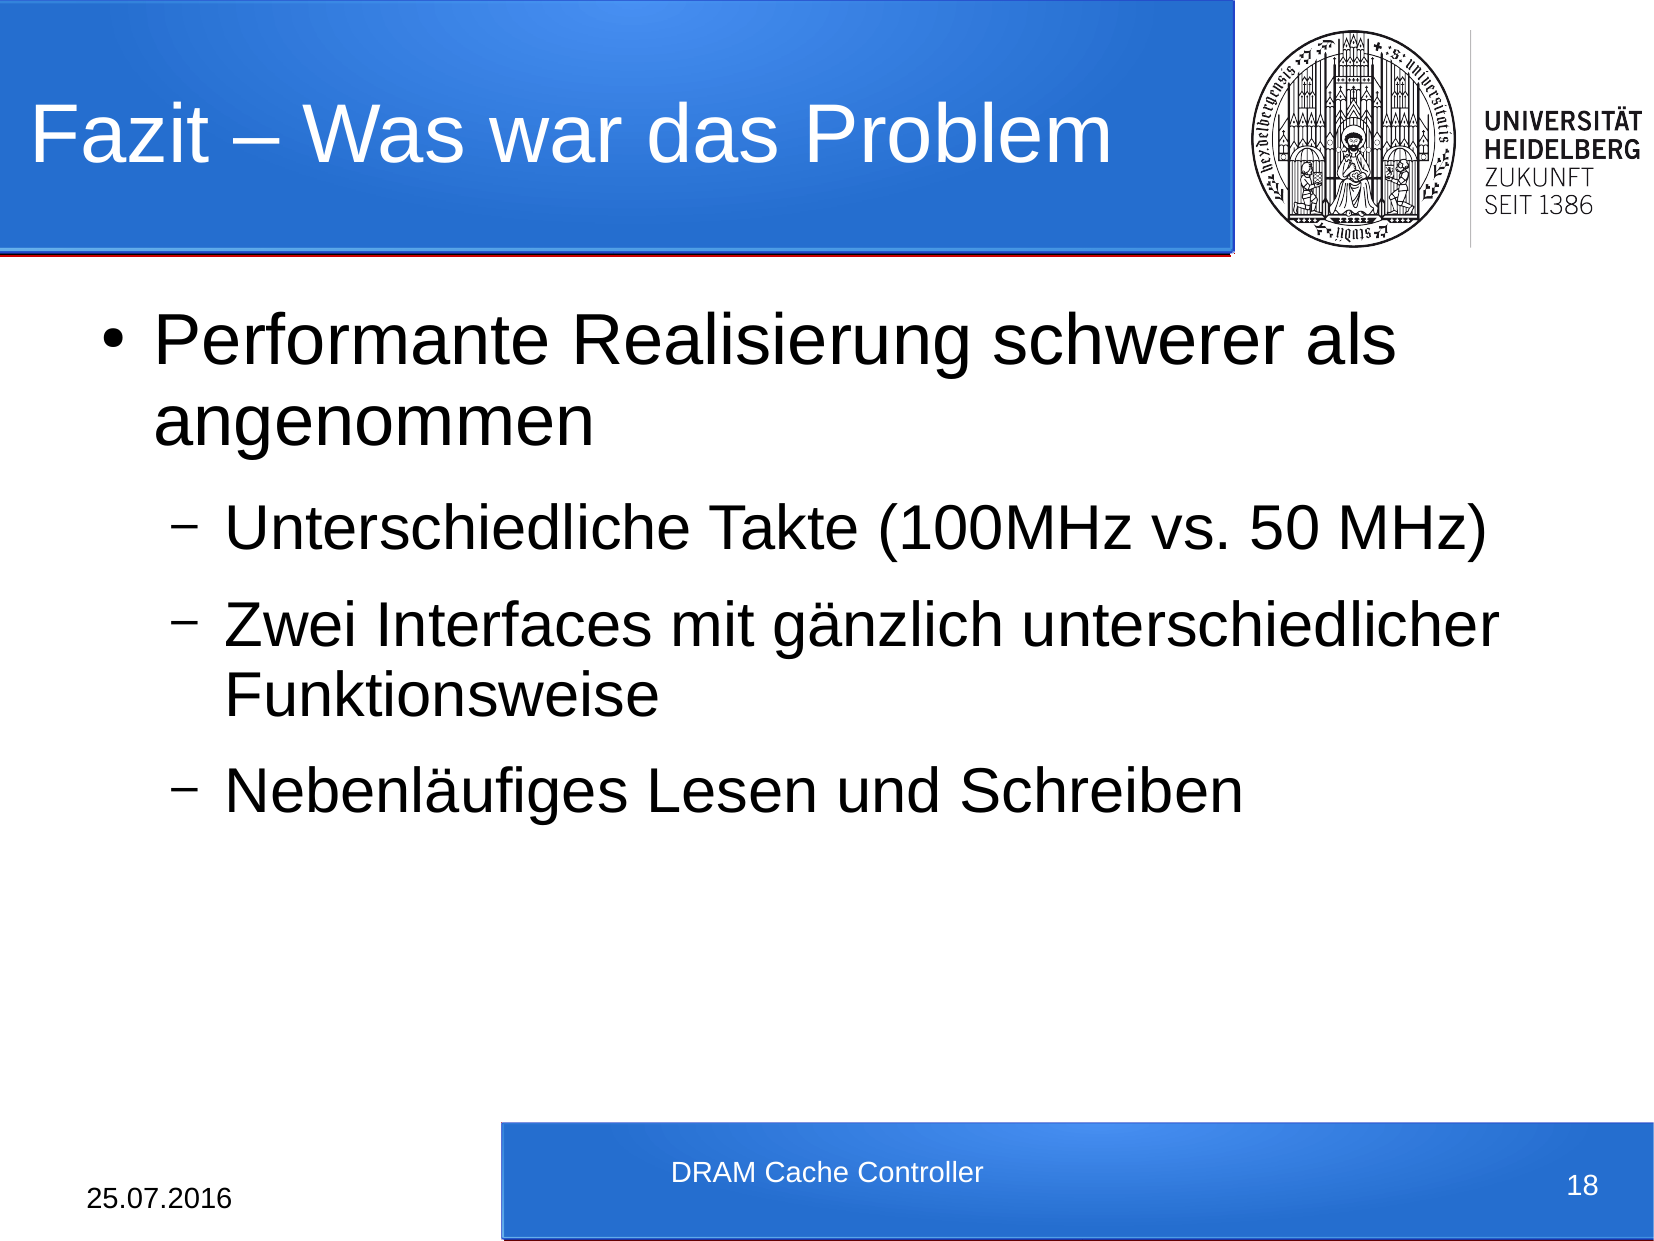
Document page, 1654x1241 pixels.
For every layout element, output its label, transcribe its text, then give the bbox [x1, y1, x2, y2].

list Performante Realisierung schwerer als angenommen Unterschiedliche Takte (100MHz vs. 50 MHz) Zwei Interfaces mit gänzlich unterschiedlicher Funktionsweise Nebenläufiges Lesen und Schreiben [82, 299, 1571, 1019]
title Fazit – Was war das Problem [29, 31, 1182, 237]
picture [496, 1121, 1654, 1241]
picture [1251, 30, 1642, 248]
picture [0, 0, 1238, 262]
